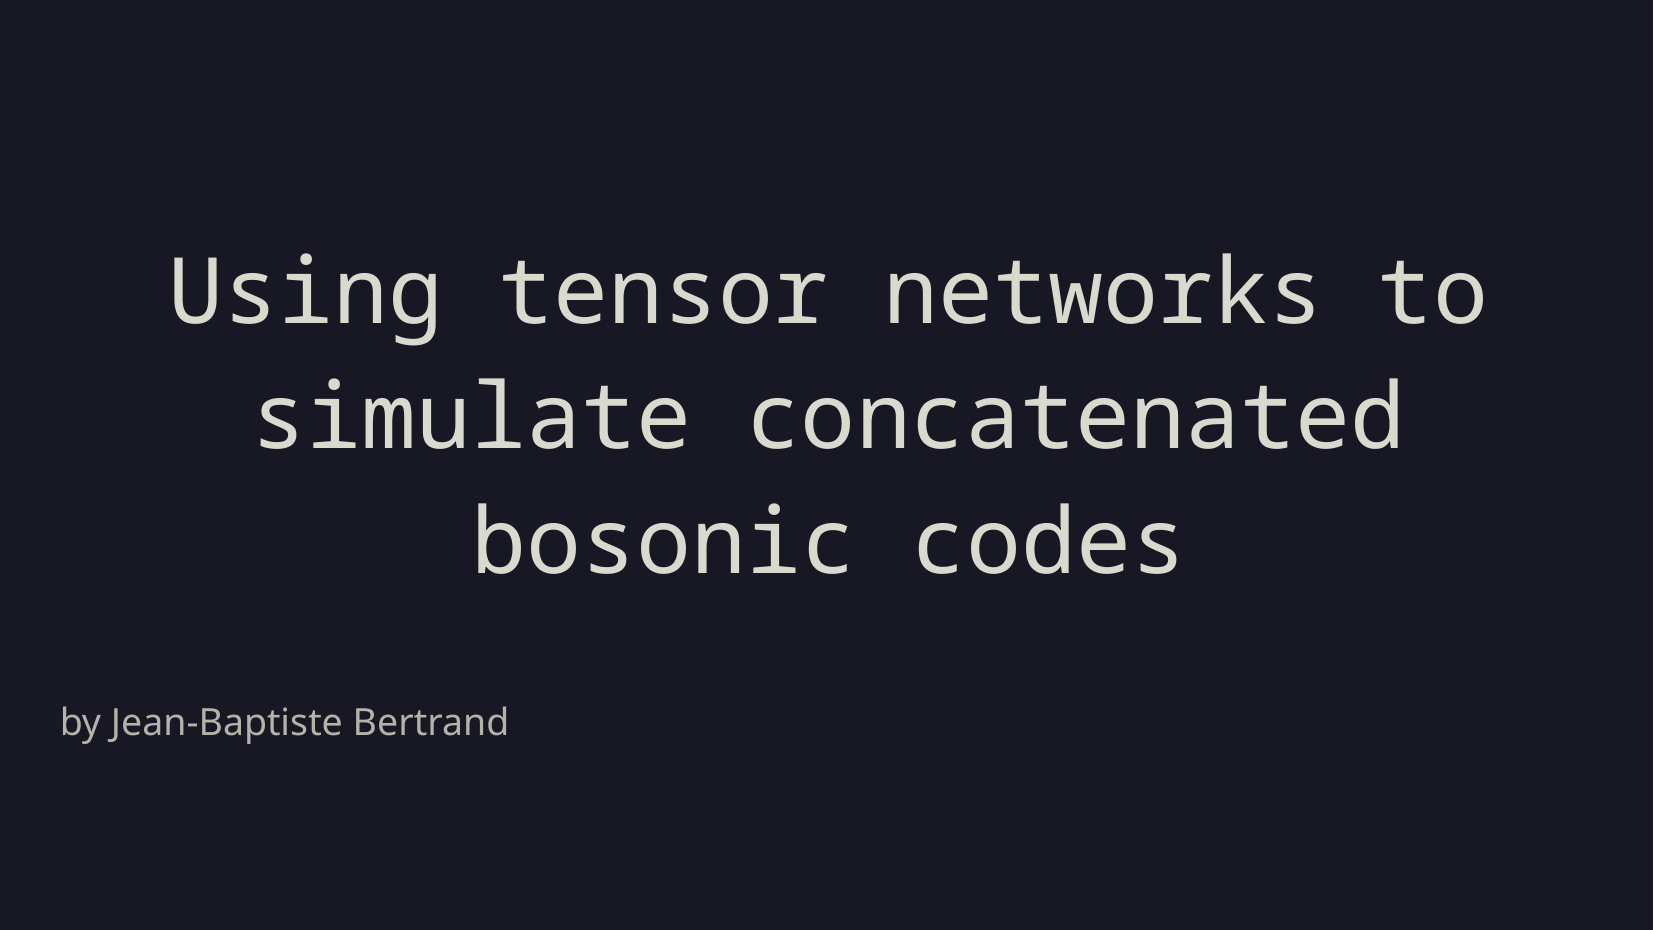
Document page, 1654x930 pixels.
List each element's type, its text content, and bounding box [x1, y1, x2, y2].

title Using tensor networks to simulate concatenated bosonic codes [85, 243, 1573, 583]
text_box by Jean-Baptiste Bertrand [45, 687, 567, 752]
